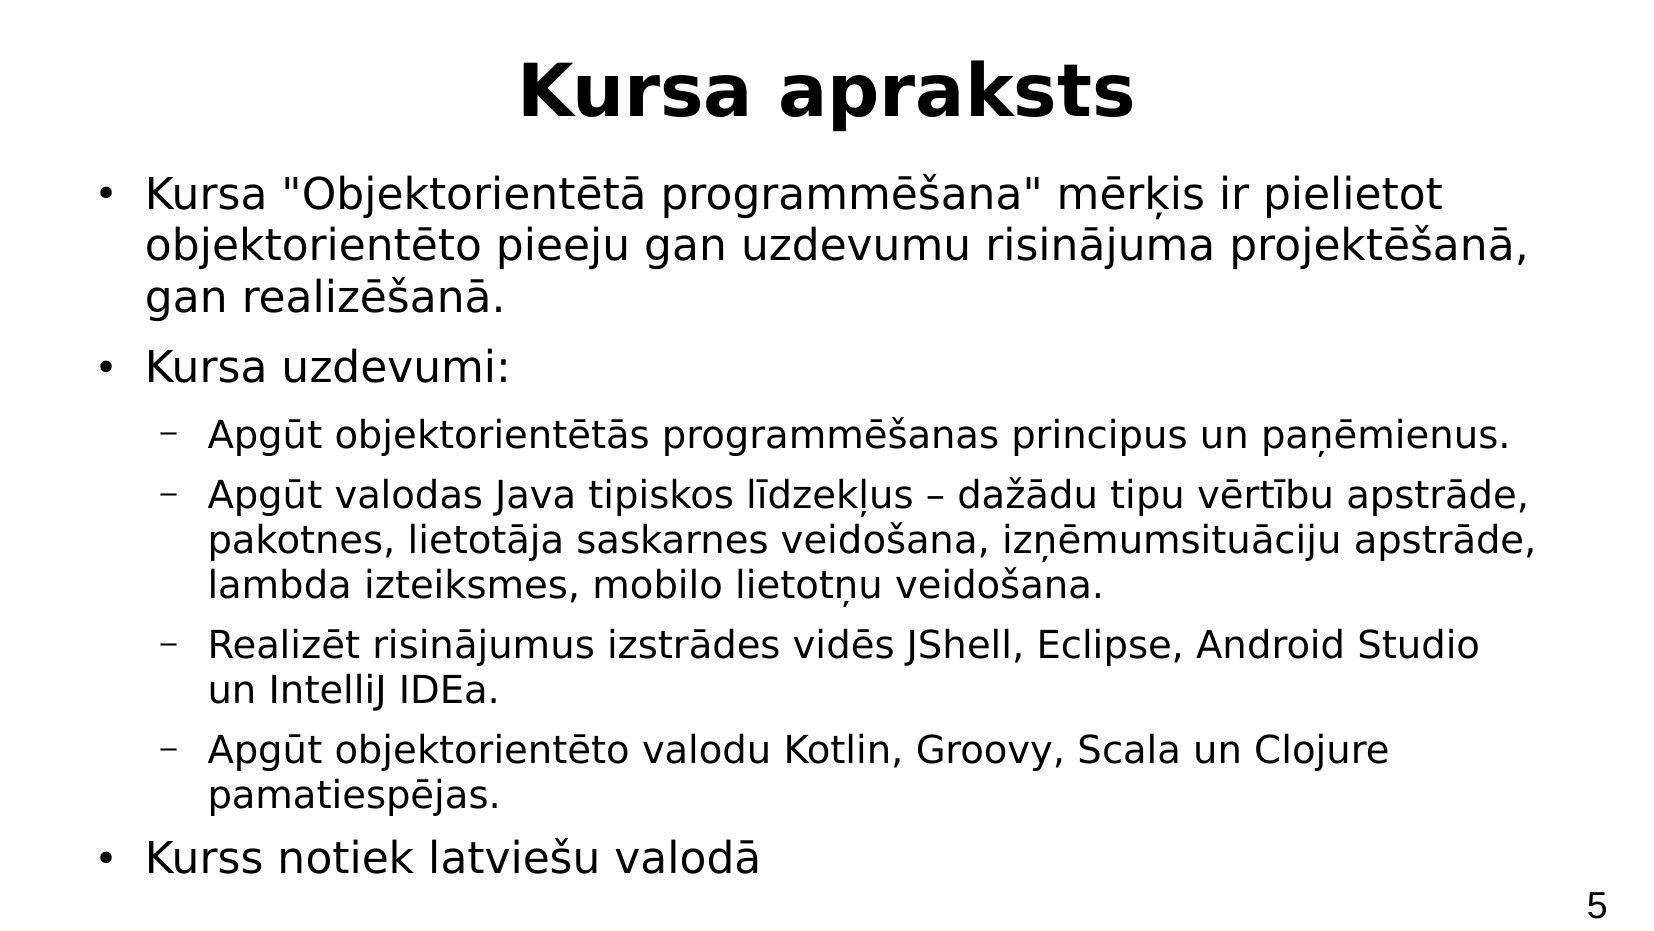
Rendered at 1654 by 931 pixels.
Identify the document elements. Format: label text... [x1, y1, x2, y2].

list Kursa "Objektorientētā programmēšana" mērķis ir pielietot objektorientēto pieeju gan uzdevumu risinājuma projektēšanā, gan realizēšanā. Kursa uzdevumi: Apgūt objektorientētās programmēšanas principus un paņēmienus. Apgūt valodas Java tipiskos līdzekļus – dažādu tipu vērtību apstrāde, pakotnes, lietotāja saskarnes veidošana, izņēmumsituāciju apstrāde, lambda izteiksmes, mobilo lietotņu veidošana. Realizēt risinājumus izstrādes vidēs JShell, Eclipse, Android Studio un IntelliJ IDEa. Apgūt objektorientēto valodu Kotlin, Groovy, Scala un Clojure pamatiespējas. Kurss notiek latviešu valodā [82, 168, 1538, 889]
title Kursa apraksts [82, 37, 1571, 147]
